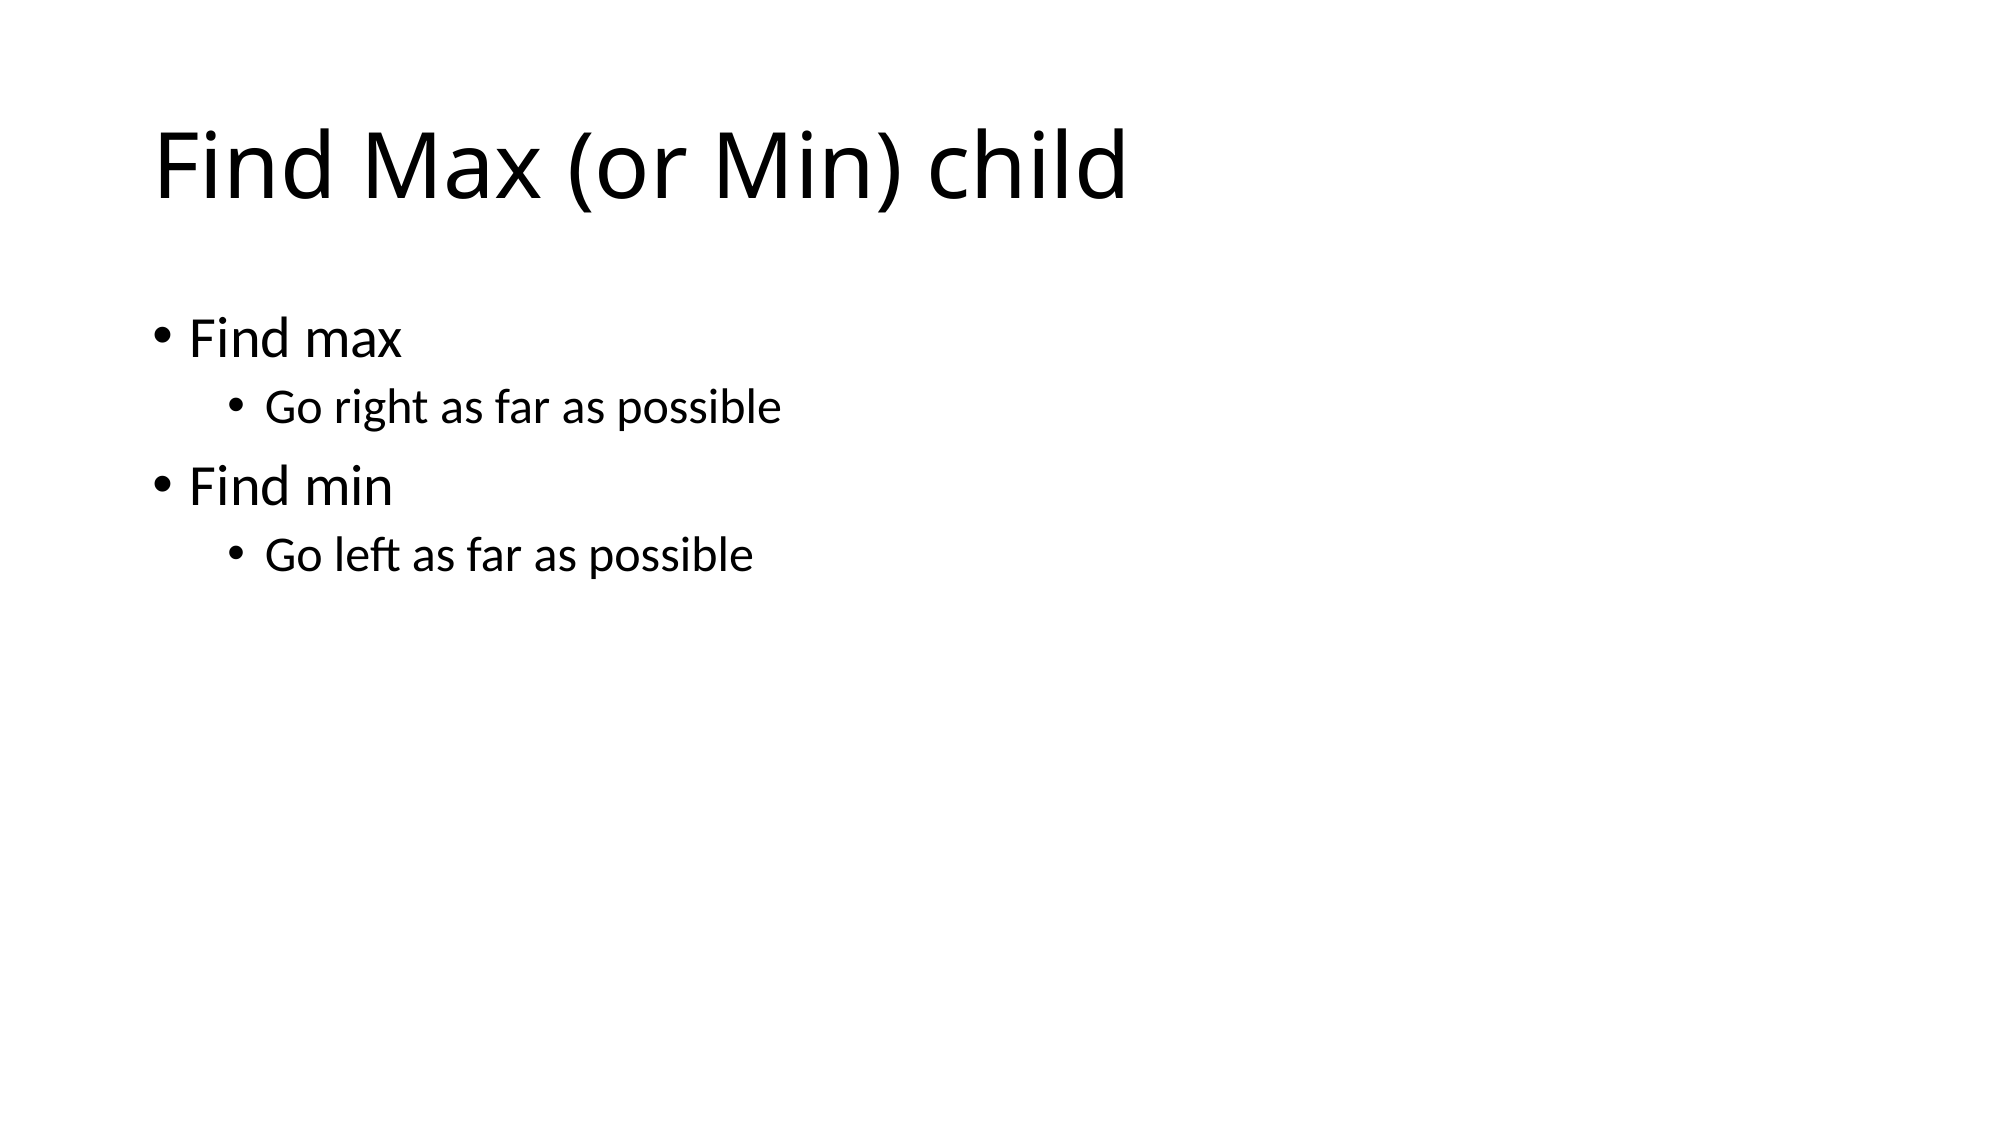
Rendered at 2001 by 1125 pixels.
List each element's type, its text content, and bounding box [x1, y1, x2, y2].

title Find Max (or Min) child [137, 59, 1863, 278]
list Find max Go right as far as possible Find min Go left as far as possible [137, 299, 1863, 1014]
